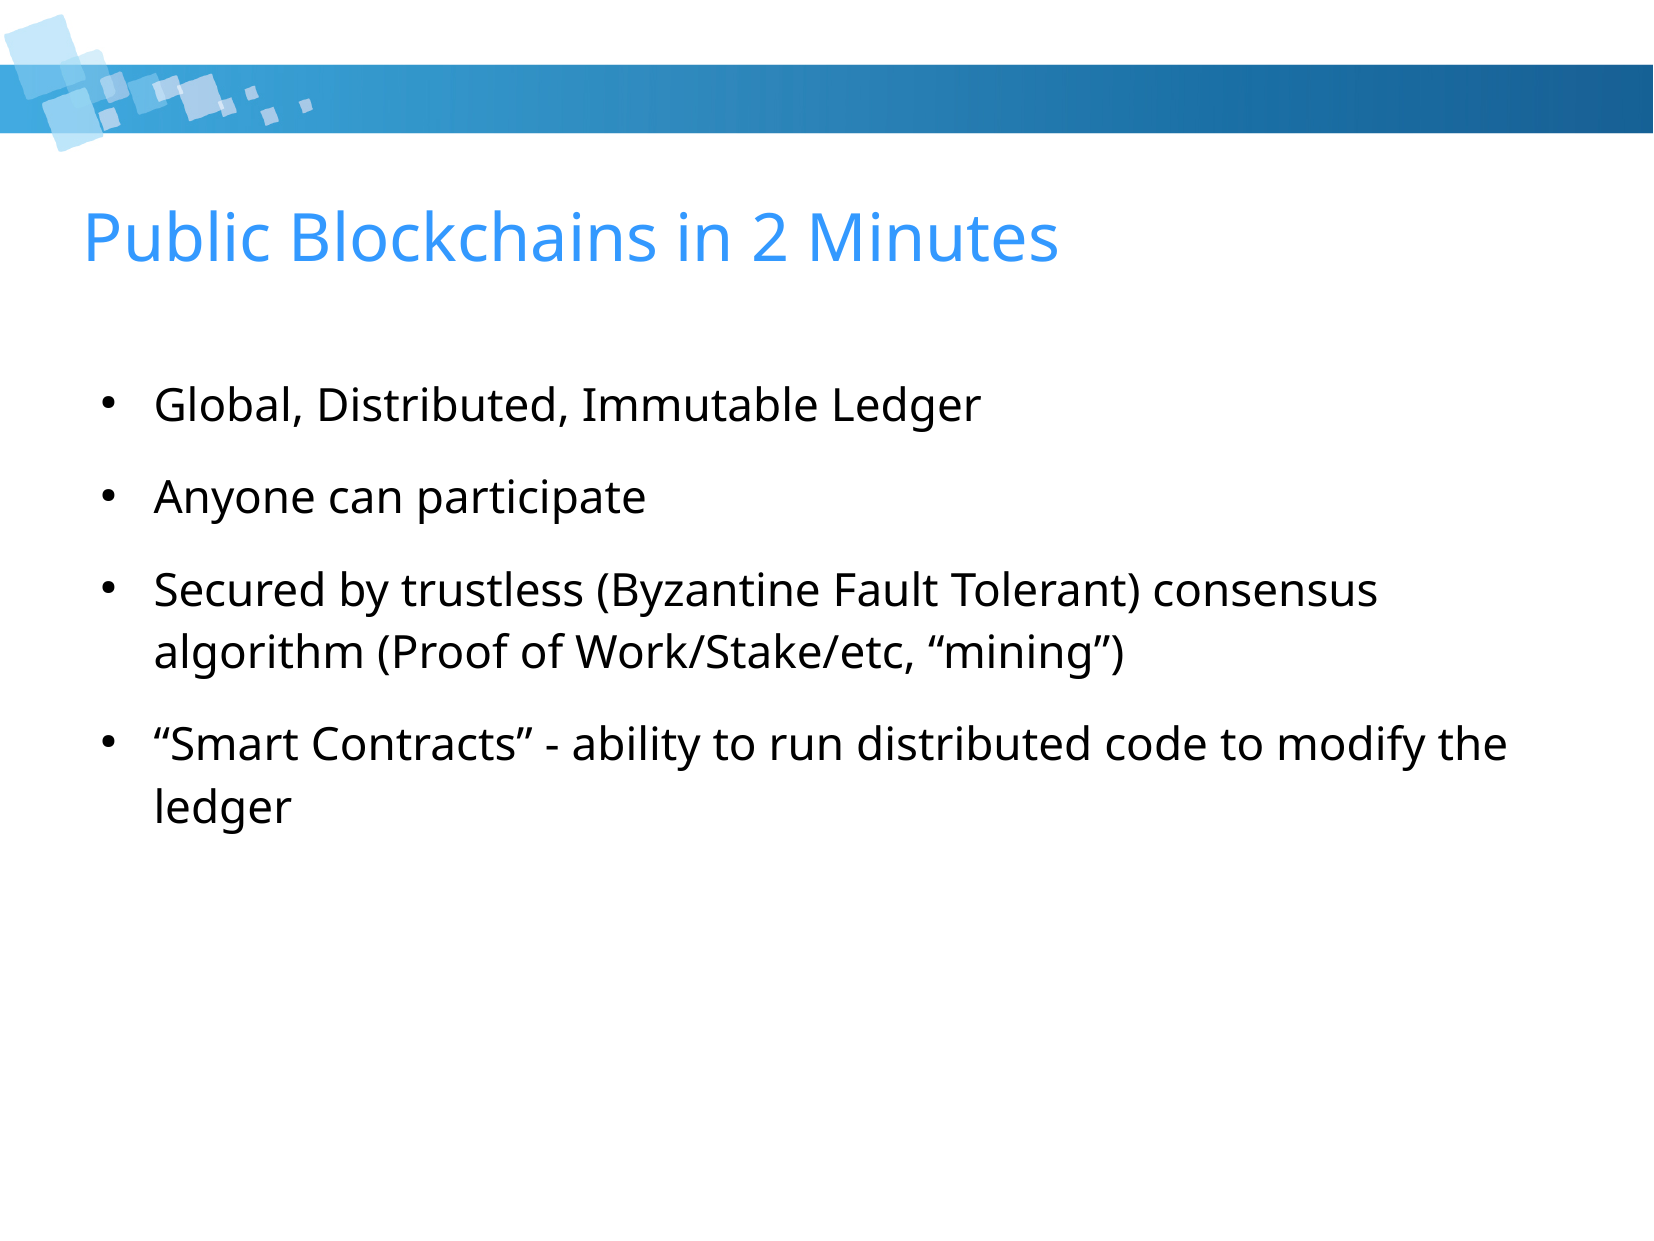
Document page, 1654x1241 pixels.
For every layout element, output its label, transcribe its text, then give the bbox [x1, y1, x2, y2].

title Public Blockchains in 2 Minutes [82, 132, 1571, 340]
picture [0, 0, 1653, 1238]
list Global, Distributed, Immutable Ledger Anyone can participate Secured by trustless (Byzantine Fault Tolerant) consensus algorithm (Proof of Work/Stake/etc, “mining”) “Smart Contracts” - ability to run distributed code to modify the ledger [82, 372, 1571, 1093]
